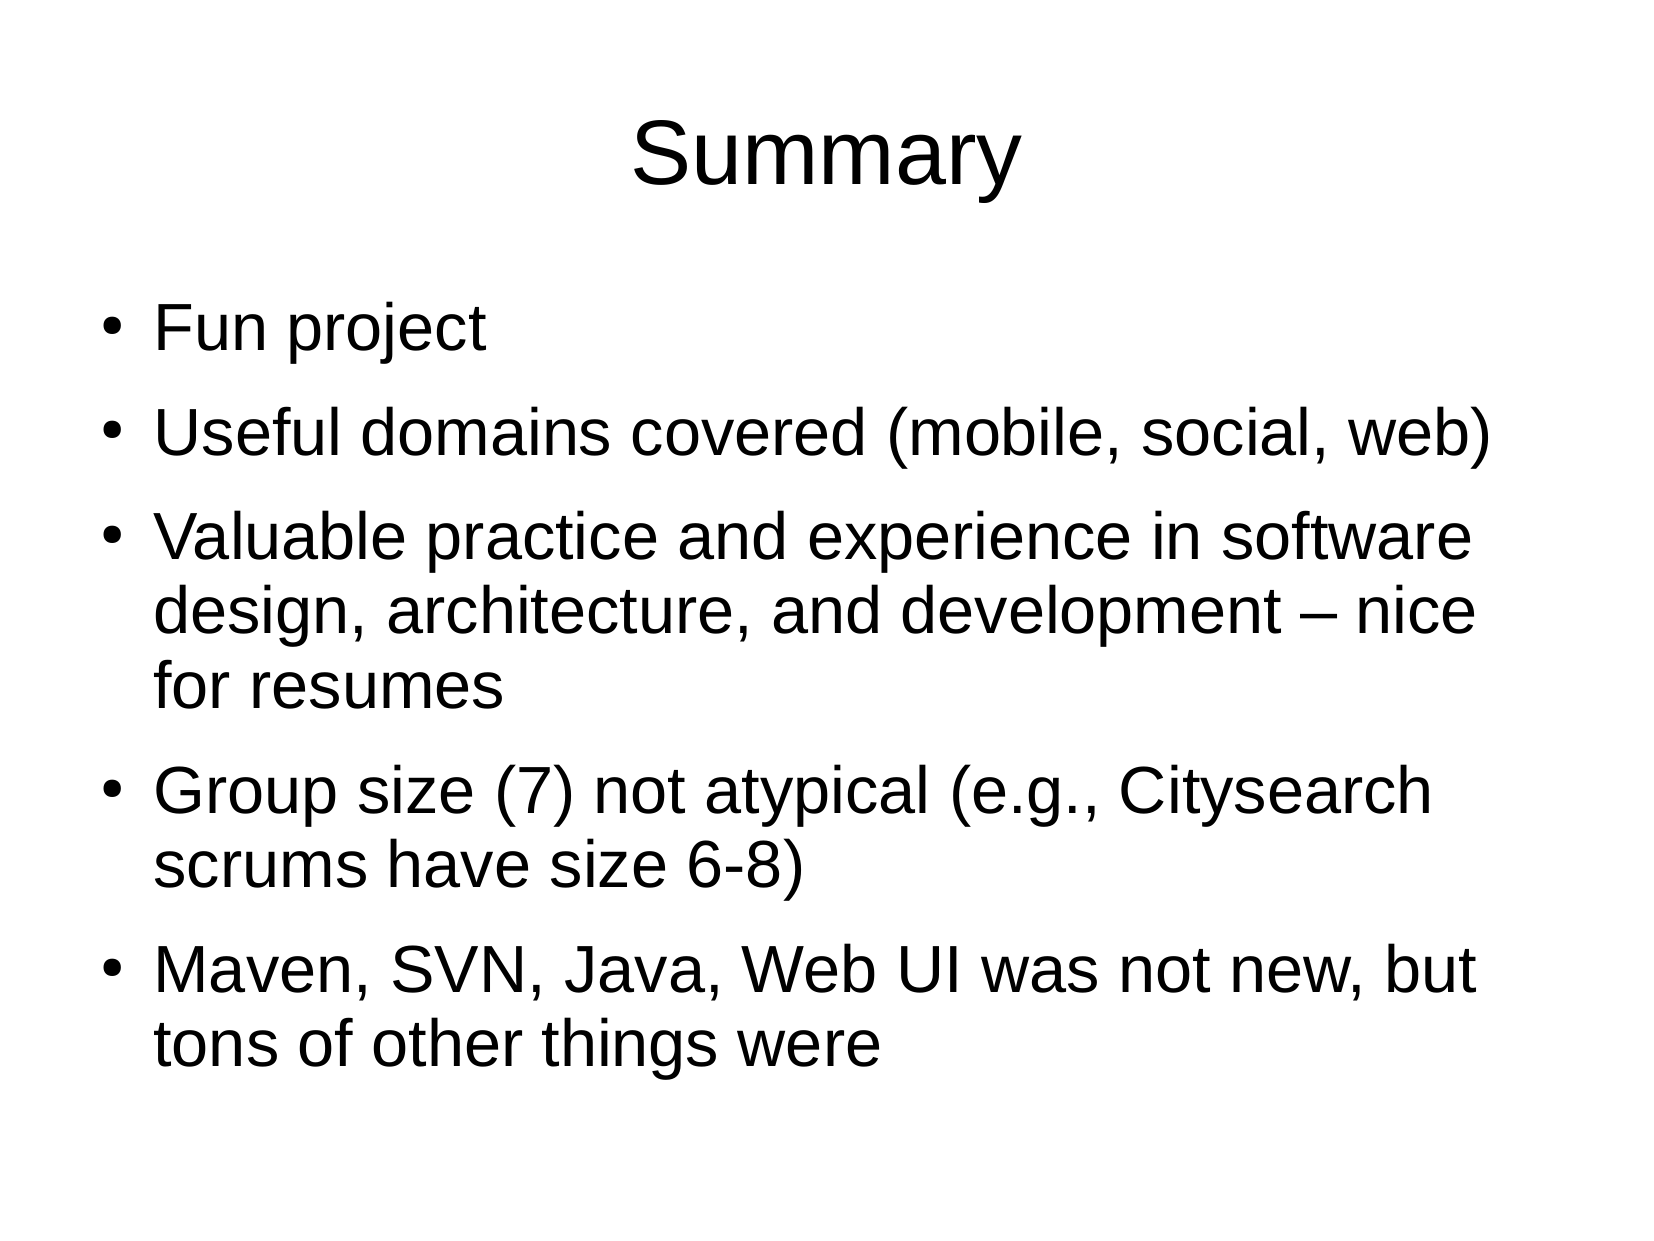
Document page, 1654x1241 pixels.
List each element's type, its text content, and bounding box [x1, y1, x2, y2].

title Summary [82, 56, 1571, 250]
list Fun project Useful domains covered (mobile, social, web) Valuable practice and experience in software design, architecture, and development – nice for resumes Group size (7) not atypical (e.g., Citysearch scrums have size 6-8) Maven, SVN, Java, Web UI was not new, but tons of other things were [82, 290, 1571, 1094]
